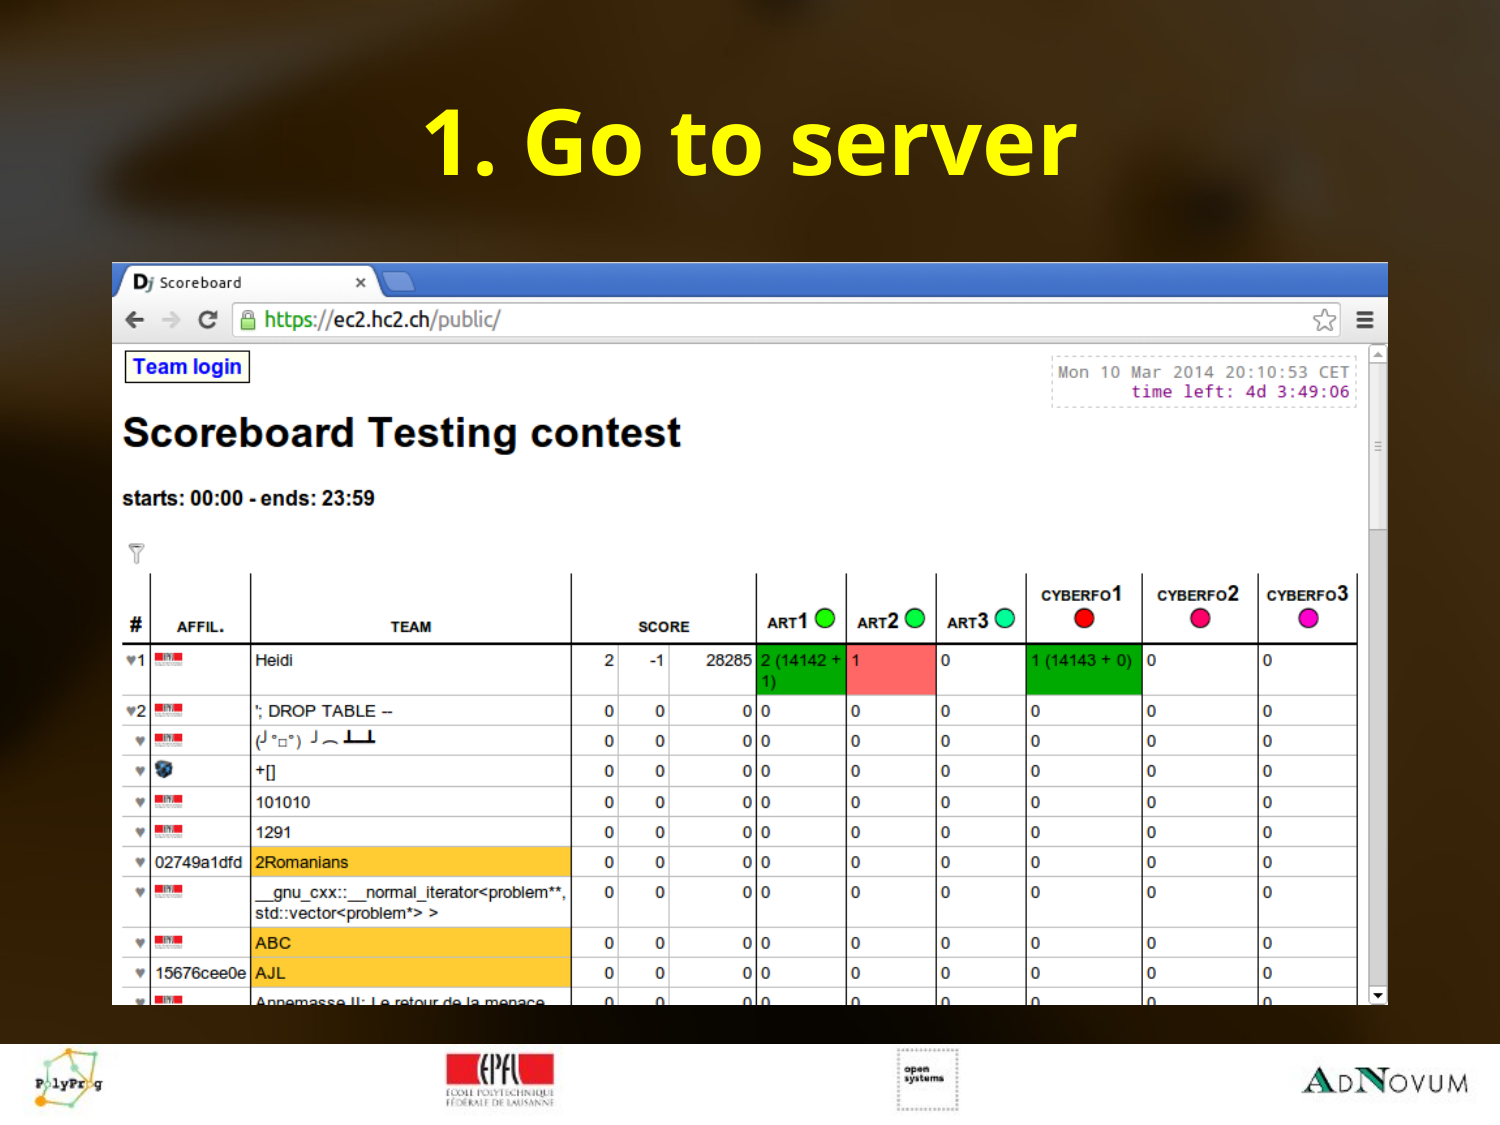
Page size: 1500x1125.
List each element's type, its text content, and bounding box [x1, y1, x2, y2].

title 1. Go to server [75, 45, 1425, 233]
picture [0, 0, 1500, 1120]
